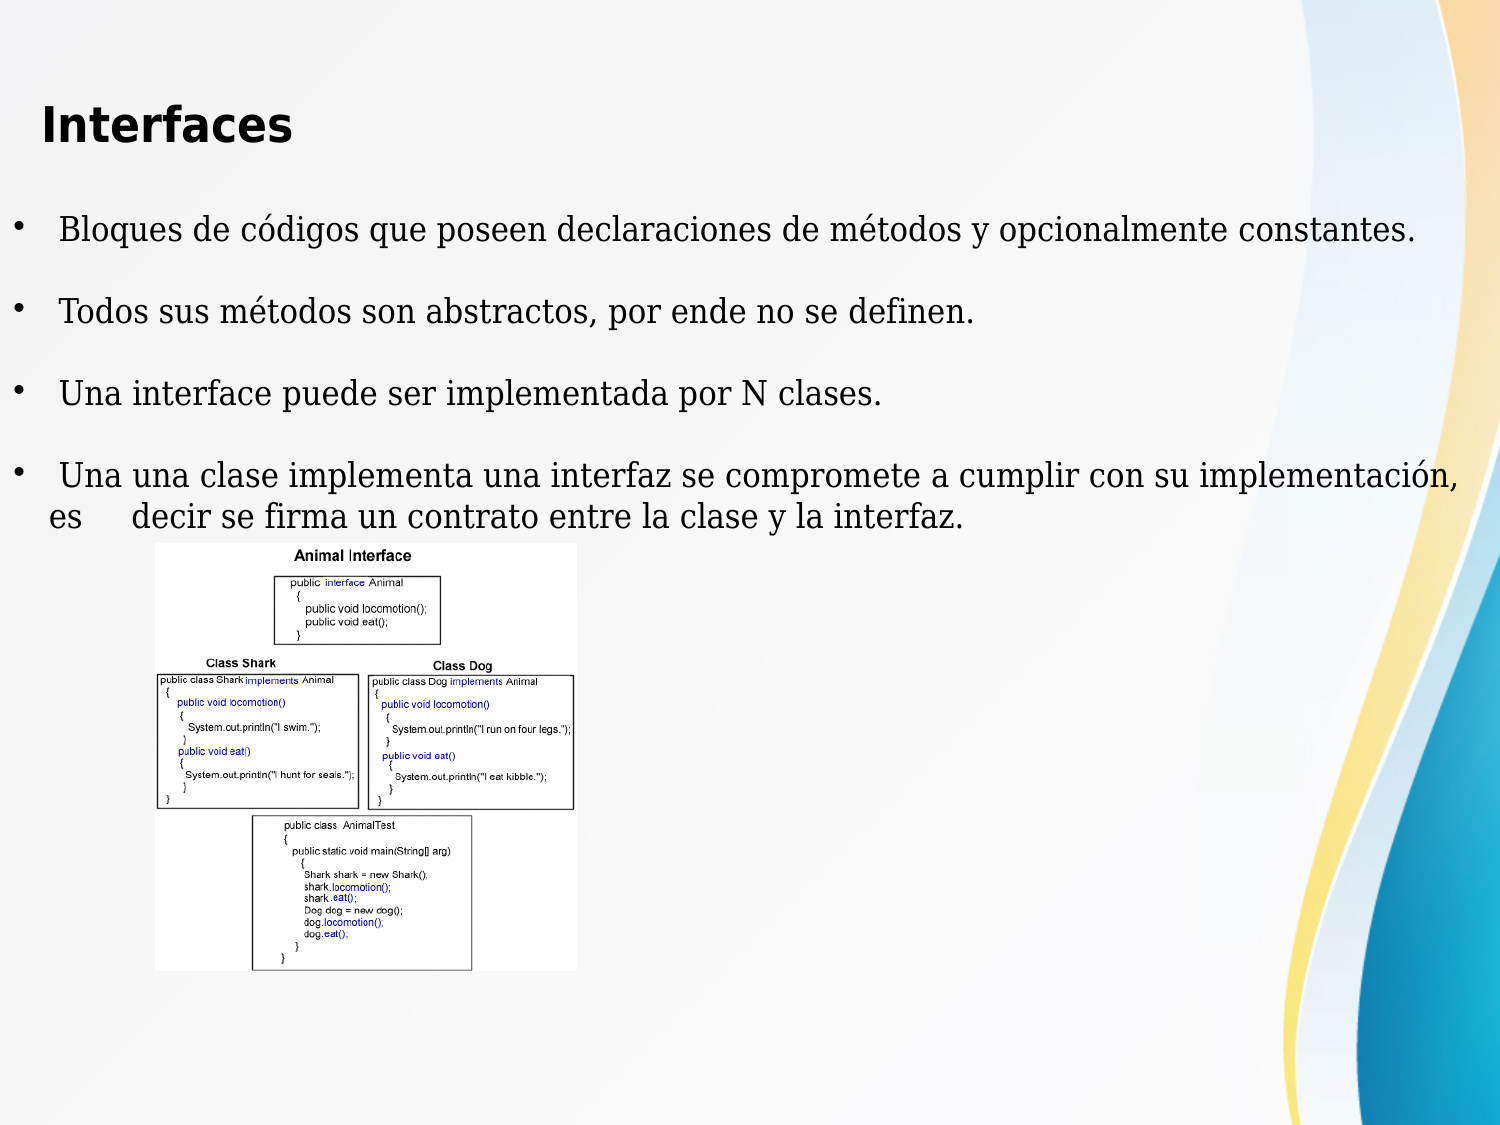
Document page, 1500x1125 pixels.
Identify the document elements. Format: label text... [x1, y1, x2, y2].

picture [0, 0, 1500, 200]
text_box Bloques de códigos que poseen declaraciones de métodos y opcionalmente constantes. Todos sus métodos son abstractos, por ende no se definen. Una interface puede ser implementada por N clases. Una una clase implementa una interfaz se compromete a cumplir con su implementación, es decir se firma un contrato entre la clase y la interfaz. [0, 200, 1500, 530]
picture [0, 530, 1500, 1125]
text_box Interfaces [27, 86, 1475, 158]
